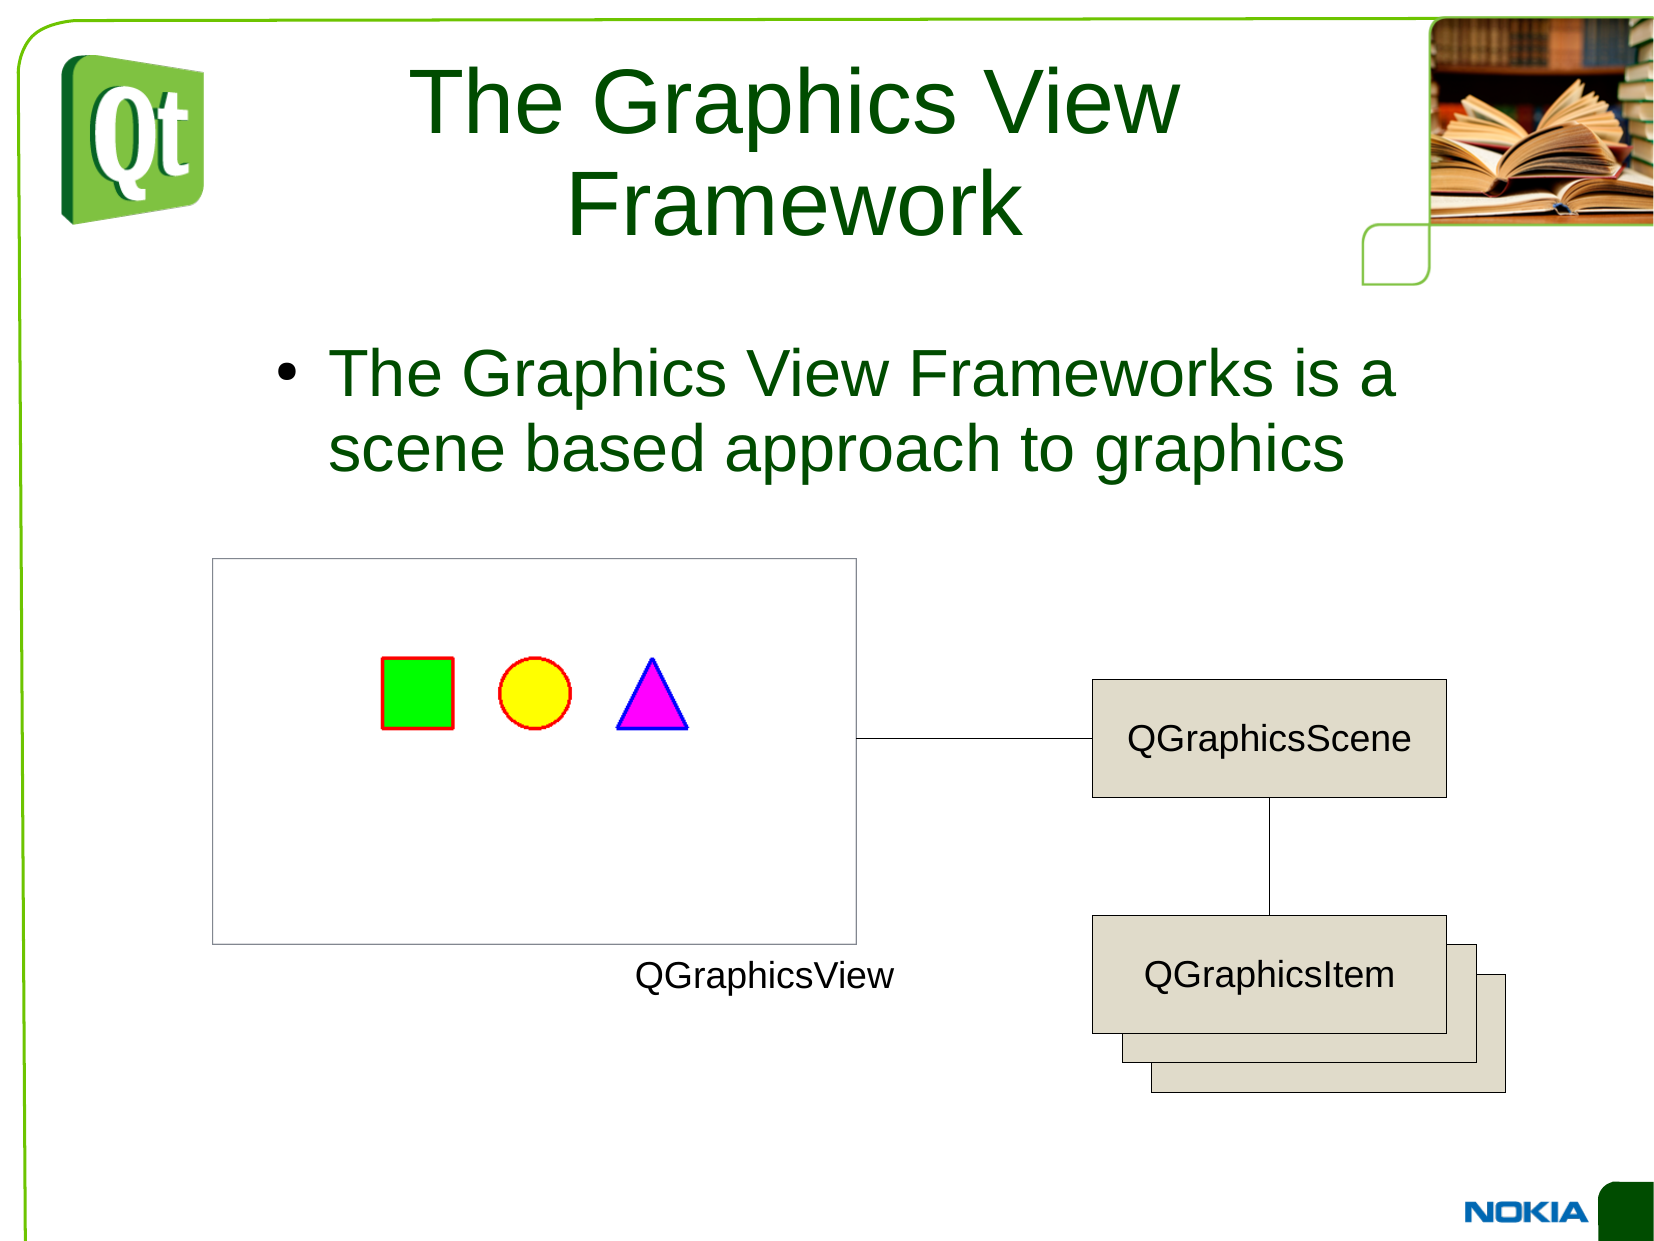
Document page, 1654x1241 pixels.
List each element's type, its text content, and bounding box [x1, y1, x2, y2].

text_box QGraphicsView [620, 947, 909, 1004]
list The Graphics View Frameworks is a scene based approach to graphics [257, 336, 1577, 1085]
text_box QGraphicsItem [1092, 915, 1447, 1034]
picture [61, 55, 204, 225]
title The Graphics View Framework [257, 50, 1333, 256]
text_box [1122, 944, 1477, 1063]
picture [1465, 1201, 1589, 1223]
picture [1338, 5, 1654, 306]
text_box [1151, 1085, 1506, 1093]
picture [212, 558, 857, 945]
text_box QGraphicsScene [1092, 679, 1447, 798]
